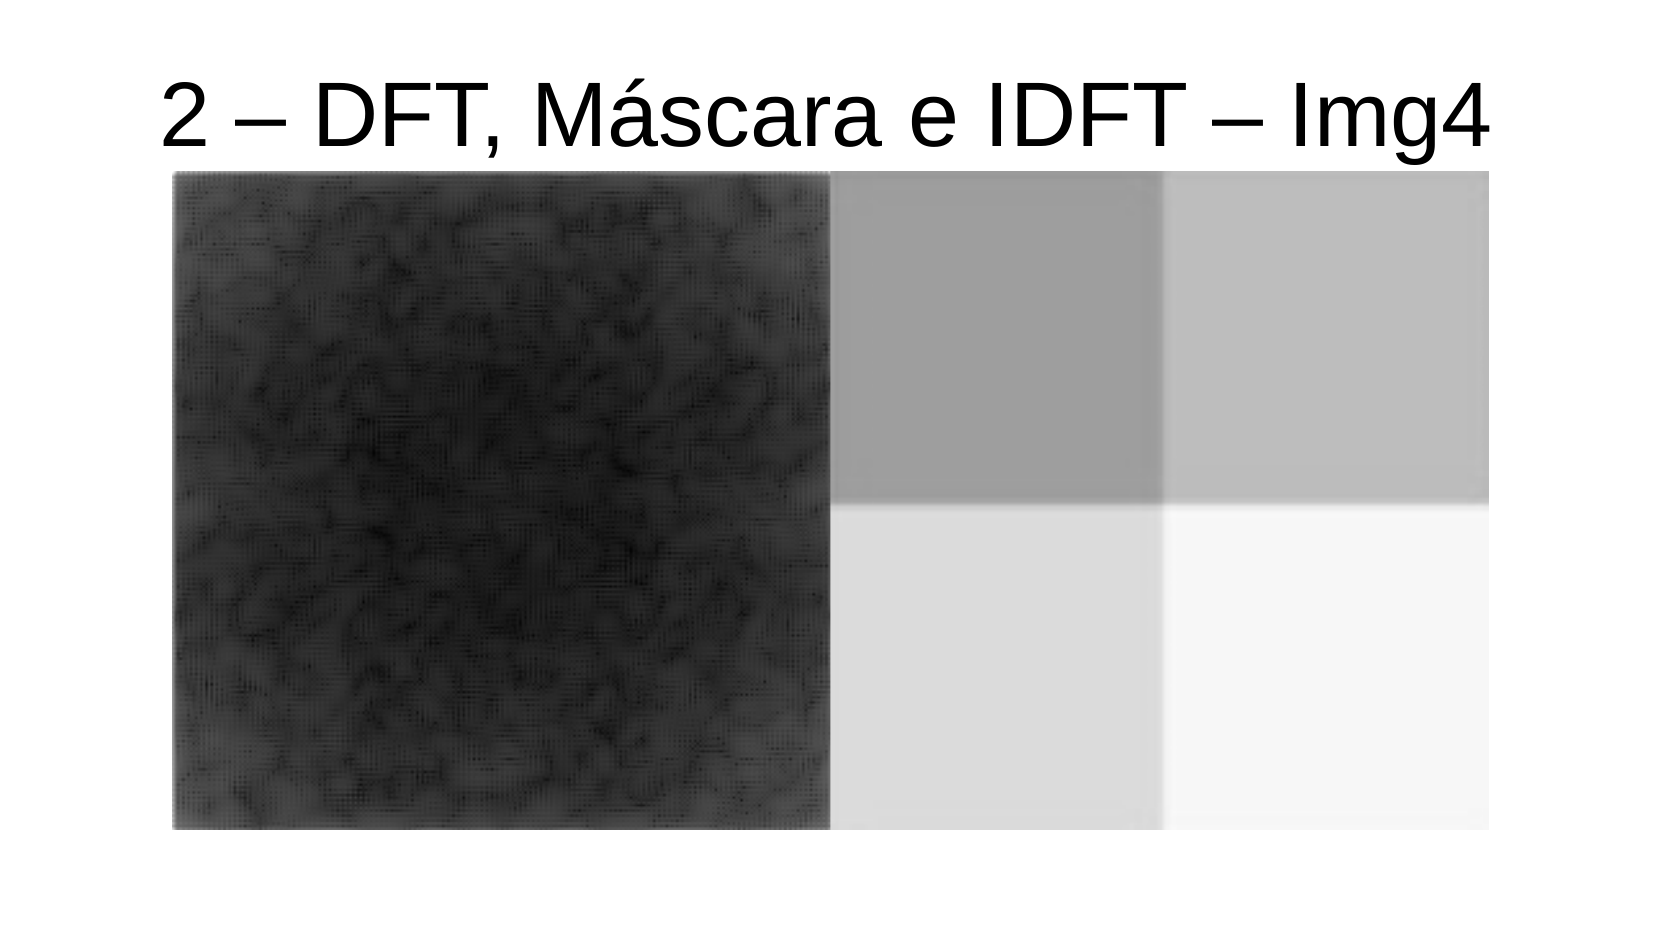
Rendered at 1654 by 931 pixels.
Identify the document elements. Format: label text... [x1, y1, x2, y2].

title 2 – DFT, Máscara e IDFT – Img4 [82, 37, 1571, 193]
picture [172, 171, 1489, 830]
